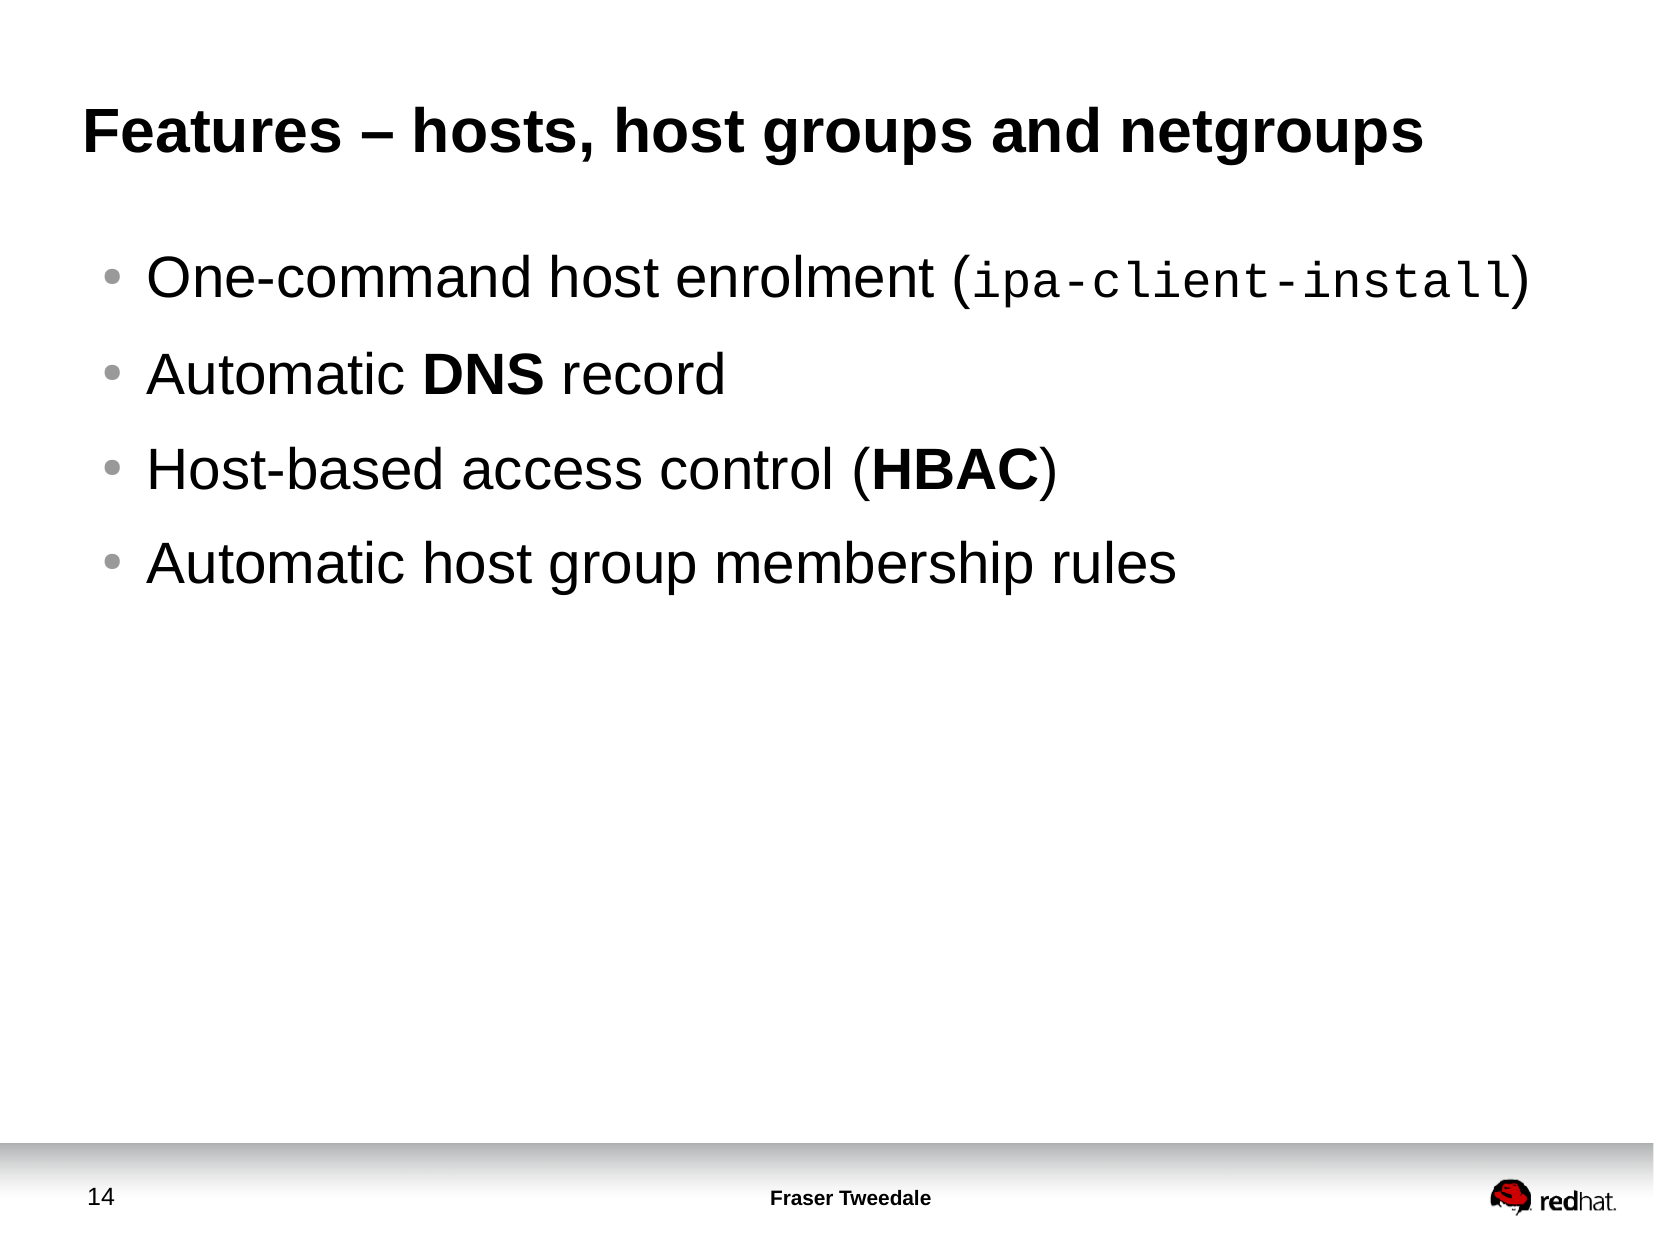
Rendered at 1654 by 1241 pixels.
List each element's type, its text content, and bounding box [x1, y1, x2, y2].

picture [0, 1143, 1654, 1241]
title Features – hosts, host groups and netgroups [82, 37, 1571, 226]
list One-command host enrolment (ipa-client-install) Automatic DNS record Host-based access control (HBAC) Automatic host group membership rules [86, 244, 1576, 1039]
